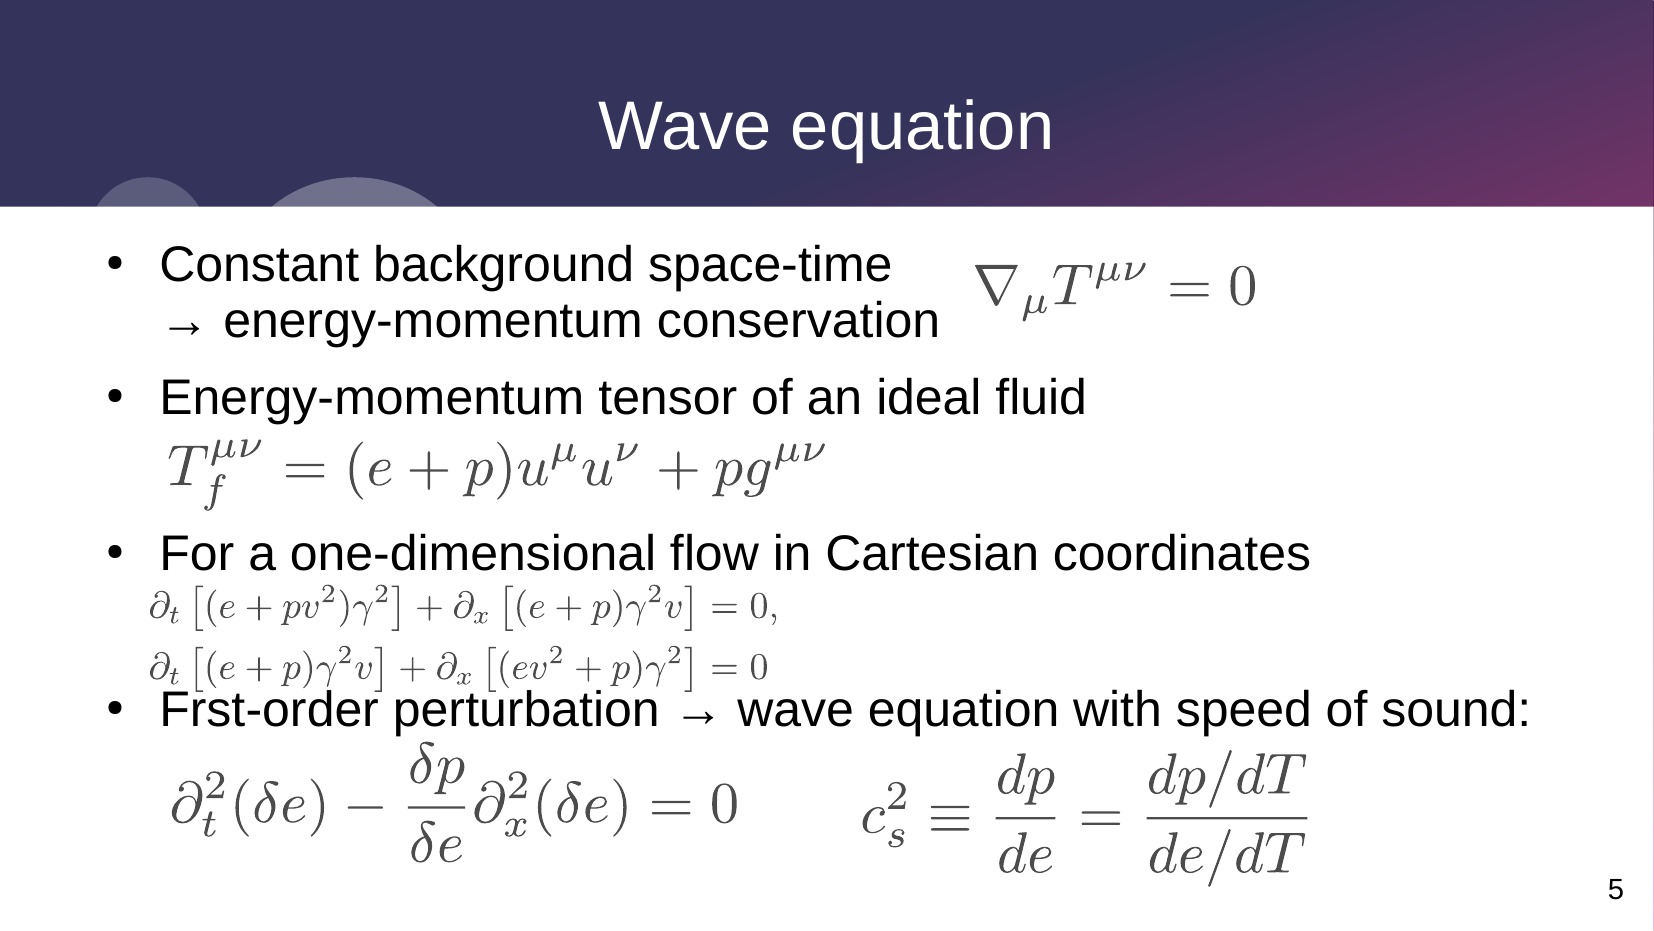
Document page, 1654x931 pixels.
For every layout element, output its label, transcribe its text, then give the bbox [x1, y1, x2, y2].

text_box [168, 439, 826, 511]
text_box [150, 584, 777, 692]
text_box [975, 262, 1255, 322]
text_box [171, 741, 737, 863]
text_box [862, 750, 1308, 887]
title Wave equation [88, 44, 1565, 207]
list Constant background space-time → energy-momentum conservation Energy-momentum tensor of an ideal fluid For a one-dimensional flow in Cartesian coordinates Frst-order perturbation → wave equation with speed of sound: [88, 236, 1565, 827]
